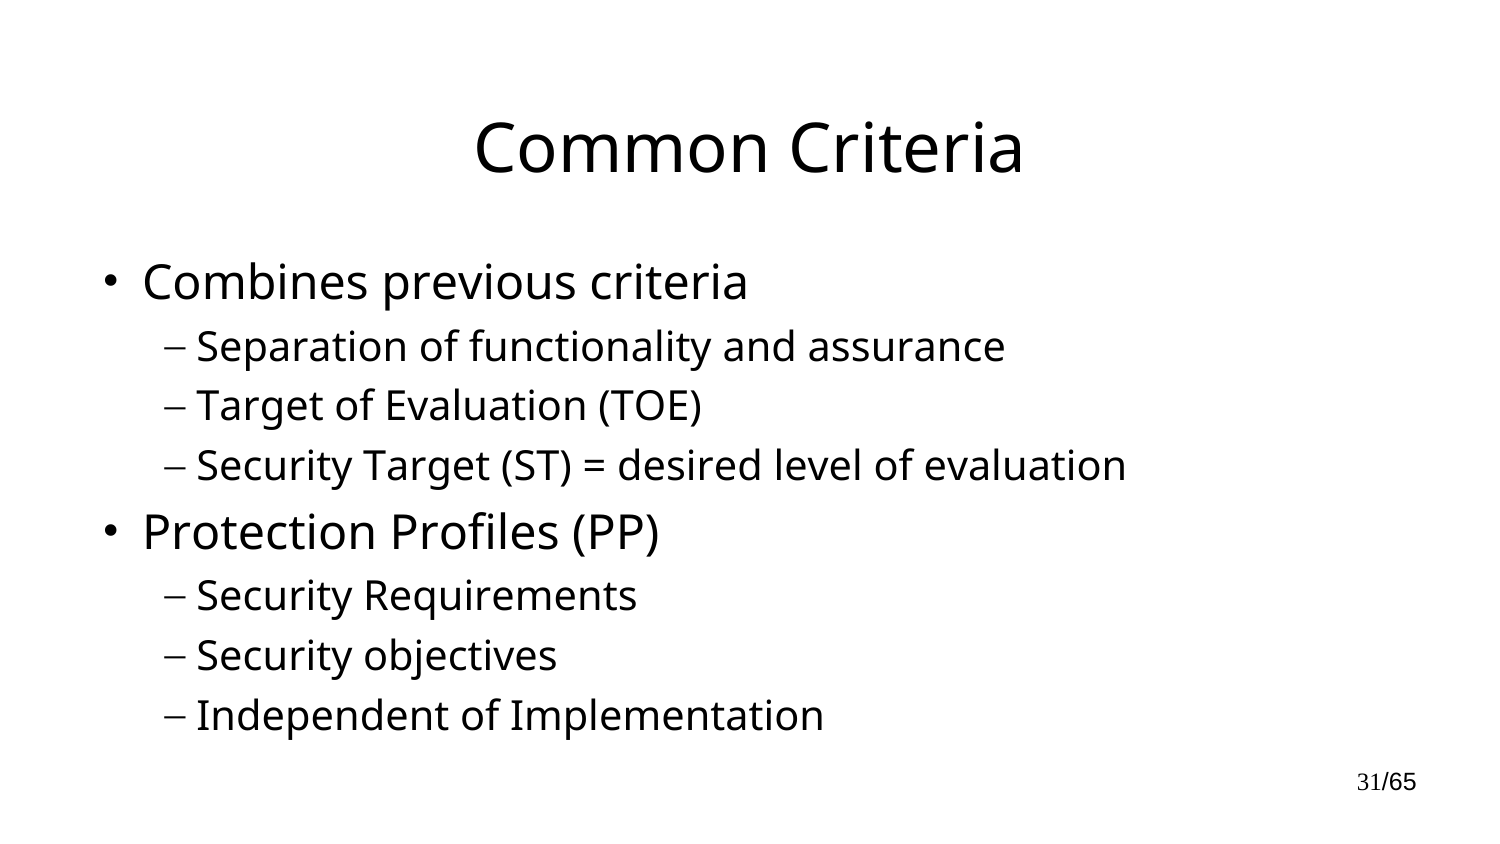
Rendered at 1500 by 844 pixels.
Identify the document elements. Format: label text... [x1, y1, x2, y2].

title Common Criteria [112, 74, 1388, 216]
list Combines previous criteria Separation of functionality and assurance Target of Evaluation (TOE)‏ Security Target (ST) = desired level of evaluation Protection Profiles (PP)‏ Security Requirements Security objectives Independent of Implementation [87, 243, 1426, 751]
